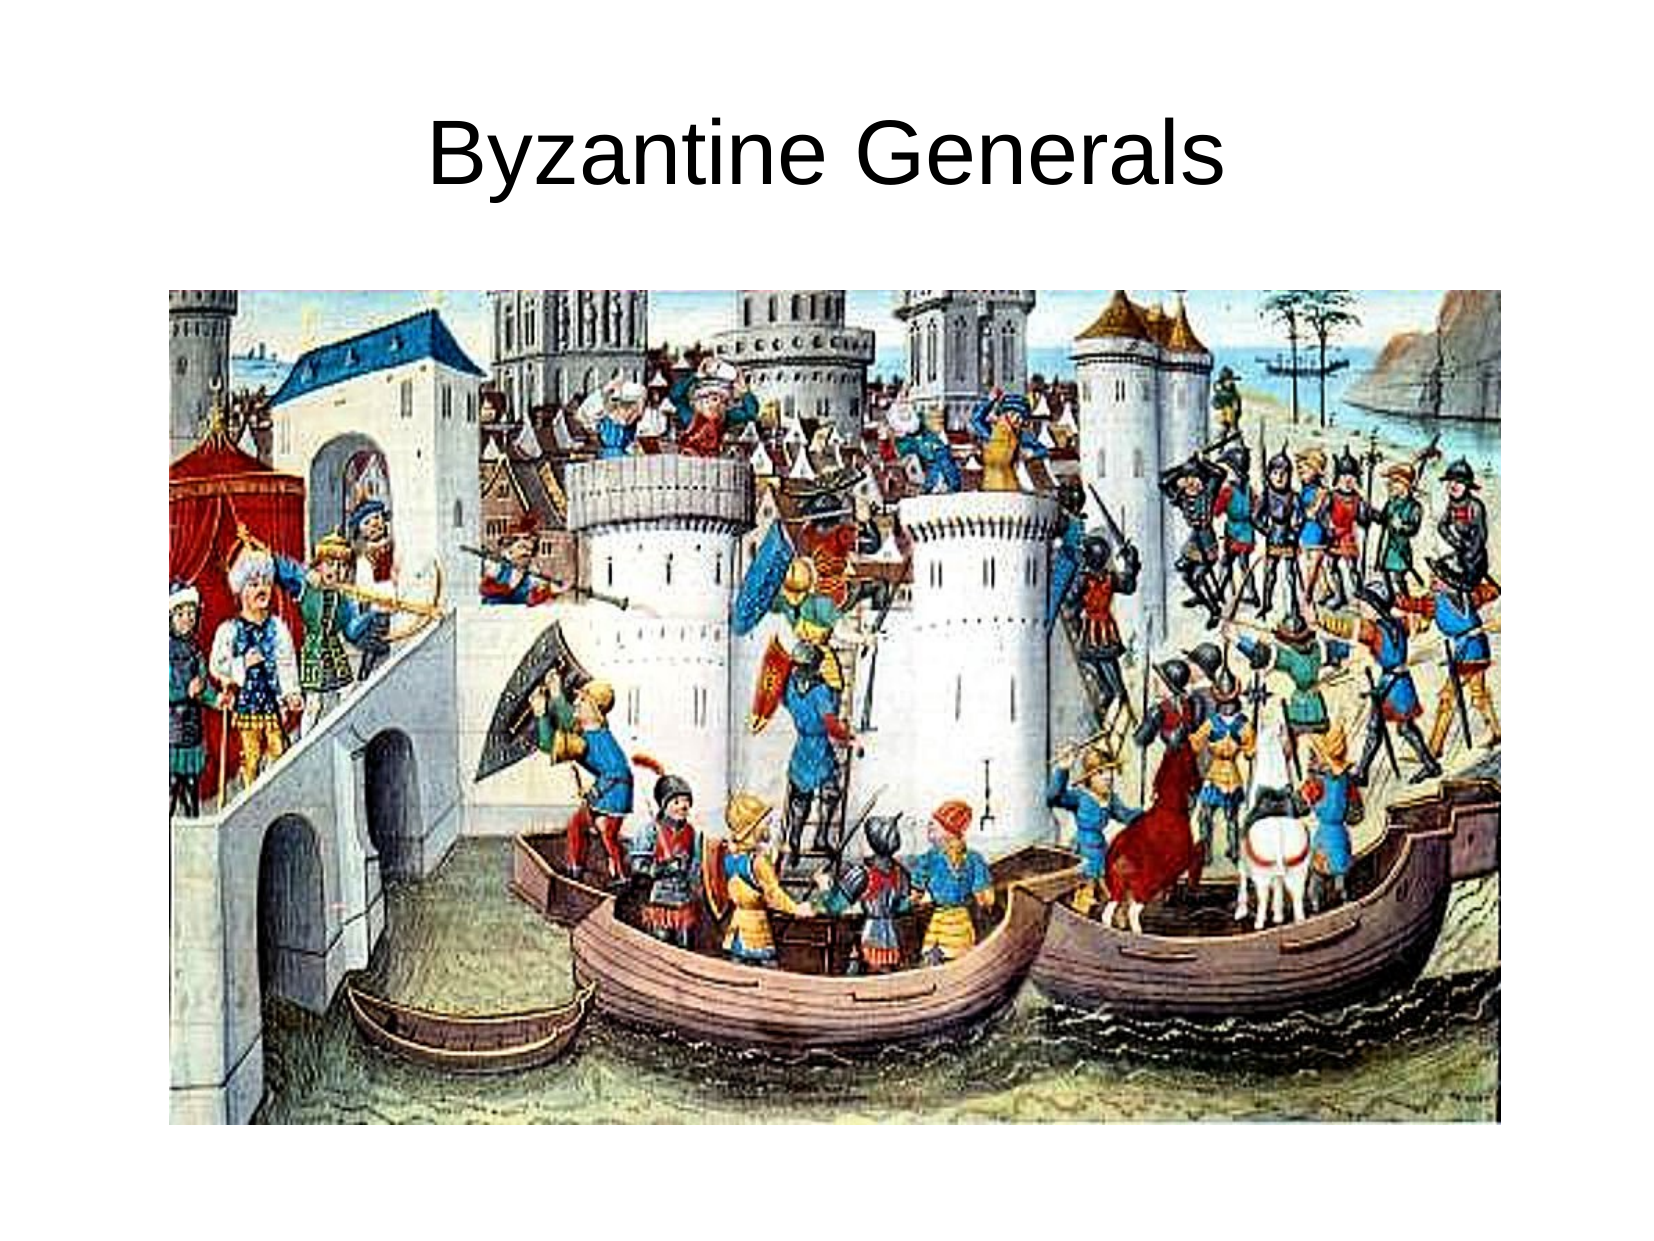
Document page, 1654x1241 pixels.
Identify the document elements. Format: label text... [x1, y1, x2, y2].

title Byzantine Generals [82, 49, 1571, 257]
picture [169, 290, 1501, 1126]
